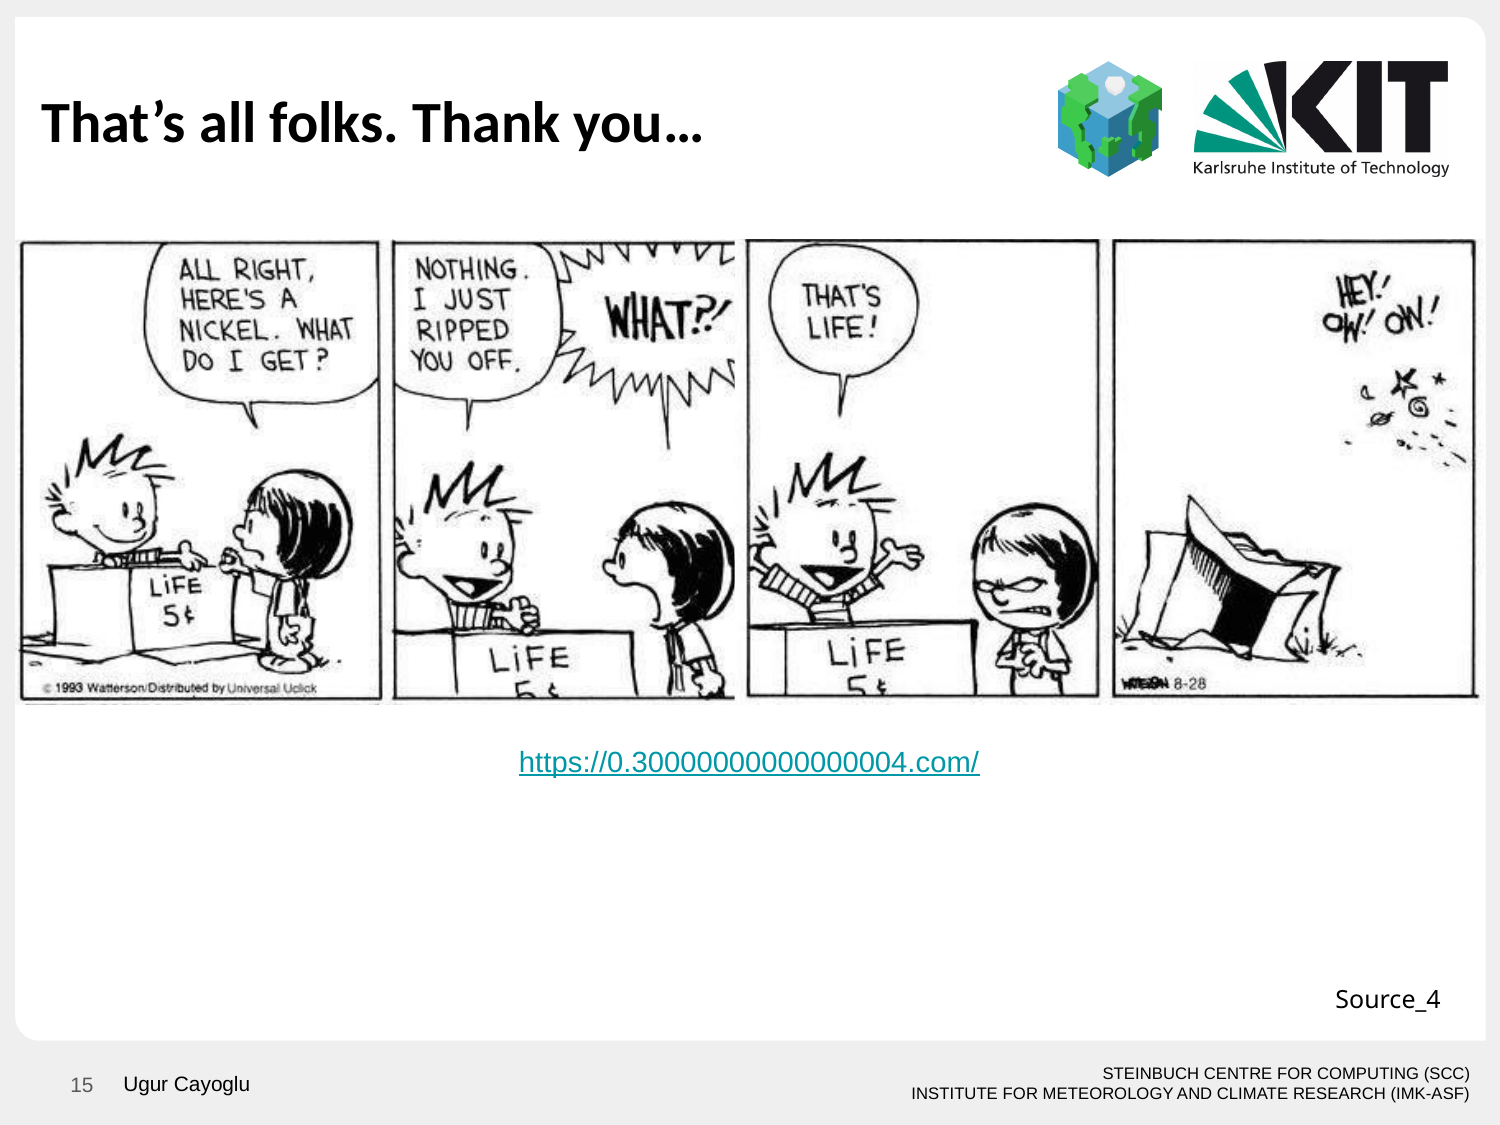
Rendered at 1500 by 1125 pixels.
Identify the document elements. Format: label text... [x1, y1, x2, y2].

text_box STEINBUCH CENTRE FOR COMPUTING (SCC) INSTITUTE FOR METEOROLOGY AND CLIMATE RESEARCH (IMK-ASF) [420, 1040, 1486, 1125]
picture [1194, 61, 1449, 177]
text_box Source_4 [1320, 968, 1474, 1028]
slide_number <number> [18, 1040, 109, 1125]
text_box [15, 17, 1486, 239]
picture [14, 239, 1486, 705]
title That’s all folks. Thank you… [26, 39, 1027, 200]
picture [1058, 61, 1162, 177]
text_box Ugur Cayoglu [108, 1057, 764, 1109]
text_box [15, 705, 1486, 1041]
text_box https://0.30000000000000004.com/ [503, 728, 996, 955]
